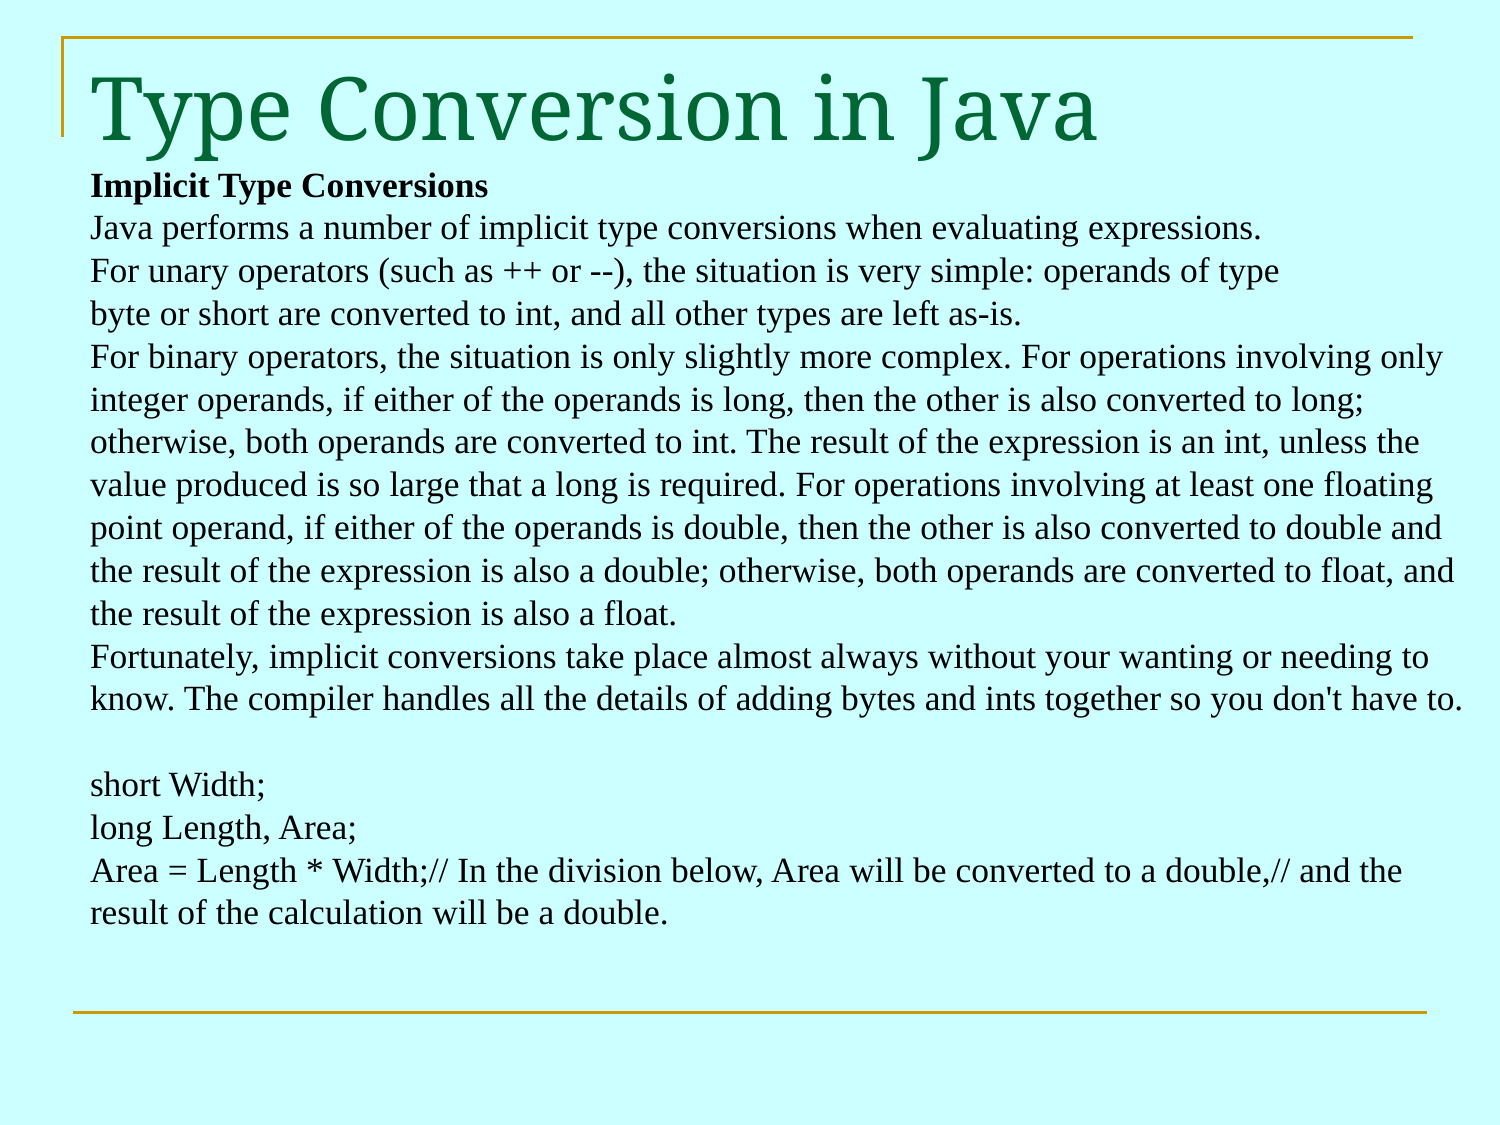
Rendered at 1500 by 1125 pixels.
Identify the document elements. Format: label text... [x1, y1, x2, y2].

list Implicit Type Conversions Java performs a number of implicit type conversions when evaluating expressions. For unary operators (such as ++ or --), the situation is very simple: operands of type byte or short are converted to int, and all other types are left as-is. For binary operators, the situation is only slightly more complex. For operations involving only integer operands, if either of the operands is long, then the other is also converted to long; otherwise, both operands are converted to int. The result of the expression is an int, unless the value produced is so large that a long is required. For operations involving at least one floating point operand, if either of the operands is double, then the other is also converted to double and the result of the expression is also a double; otherwise, both operands are converted to float, and the result of the expression is also a float. Fortunately, implicit conversions take place almost always without your wanting or needing to know. The compiler handles all the details of adding bytes and ints together so you don't have to. short Width; long Length, Area; Area = Length * Width;// In the division below, Area will be converted to a double,// and the result of the calculation will be a double. [75, 162, 1500, 1075]
title Type Conversion in Java [75, 45, 1426, 162]
